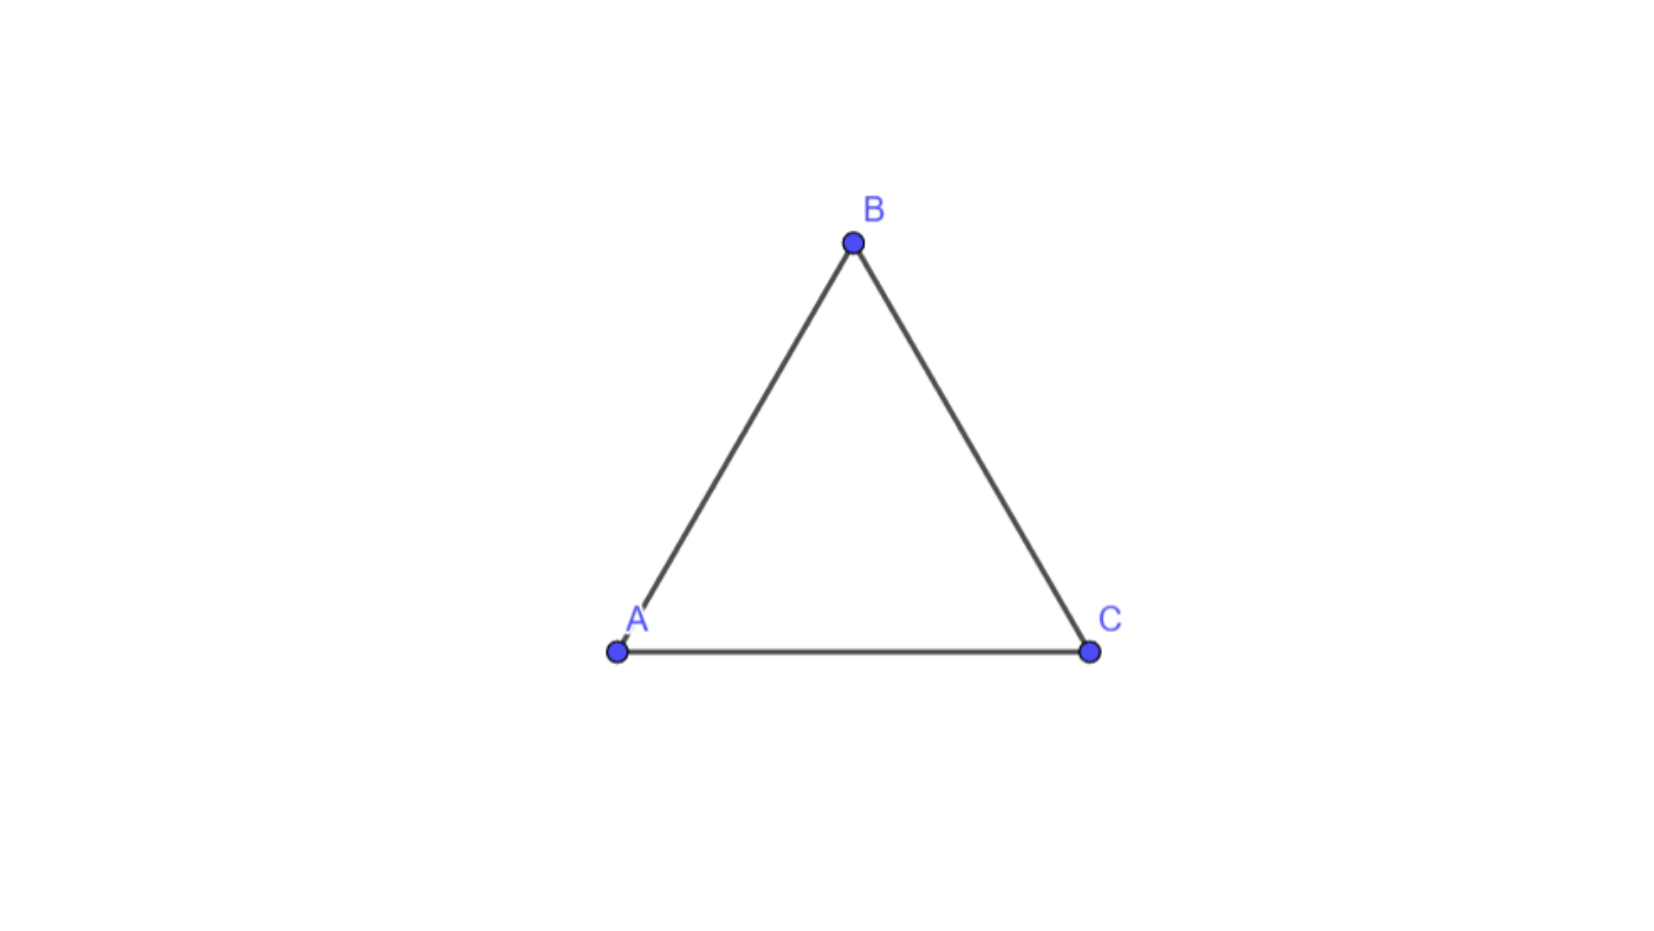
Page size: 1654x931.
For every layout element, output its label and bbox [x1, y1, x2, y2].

picture [509, 114, 1201, 788]
